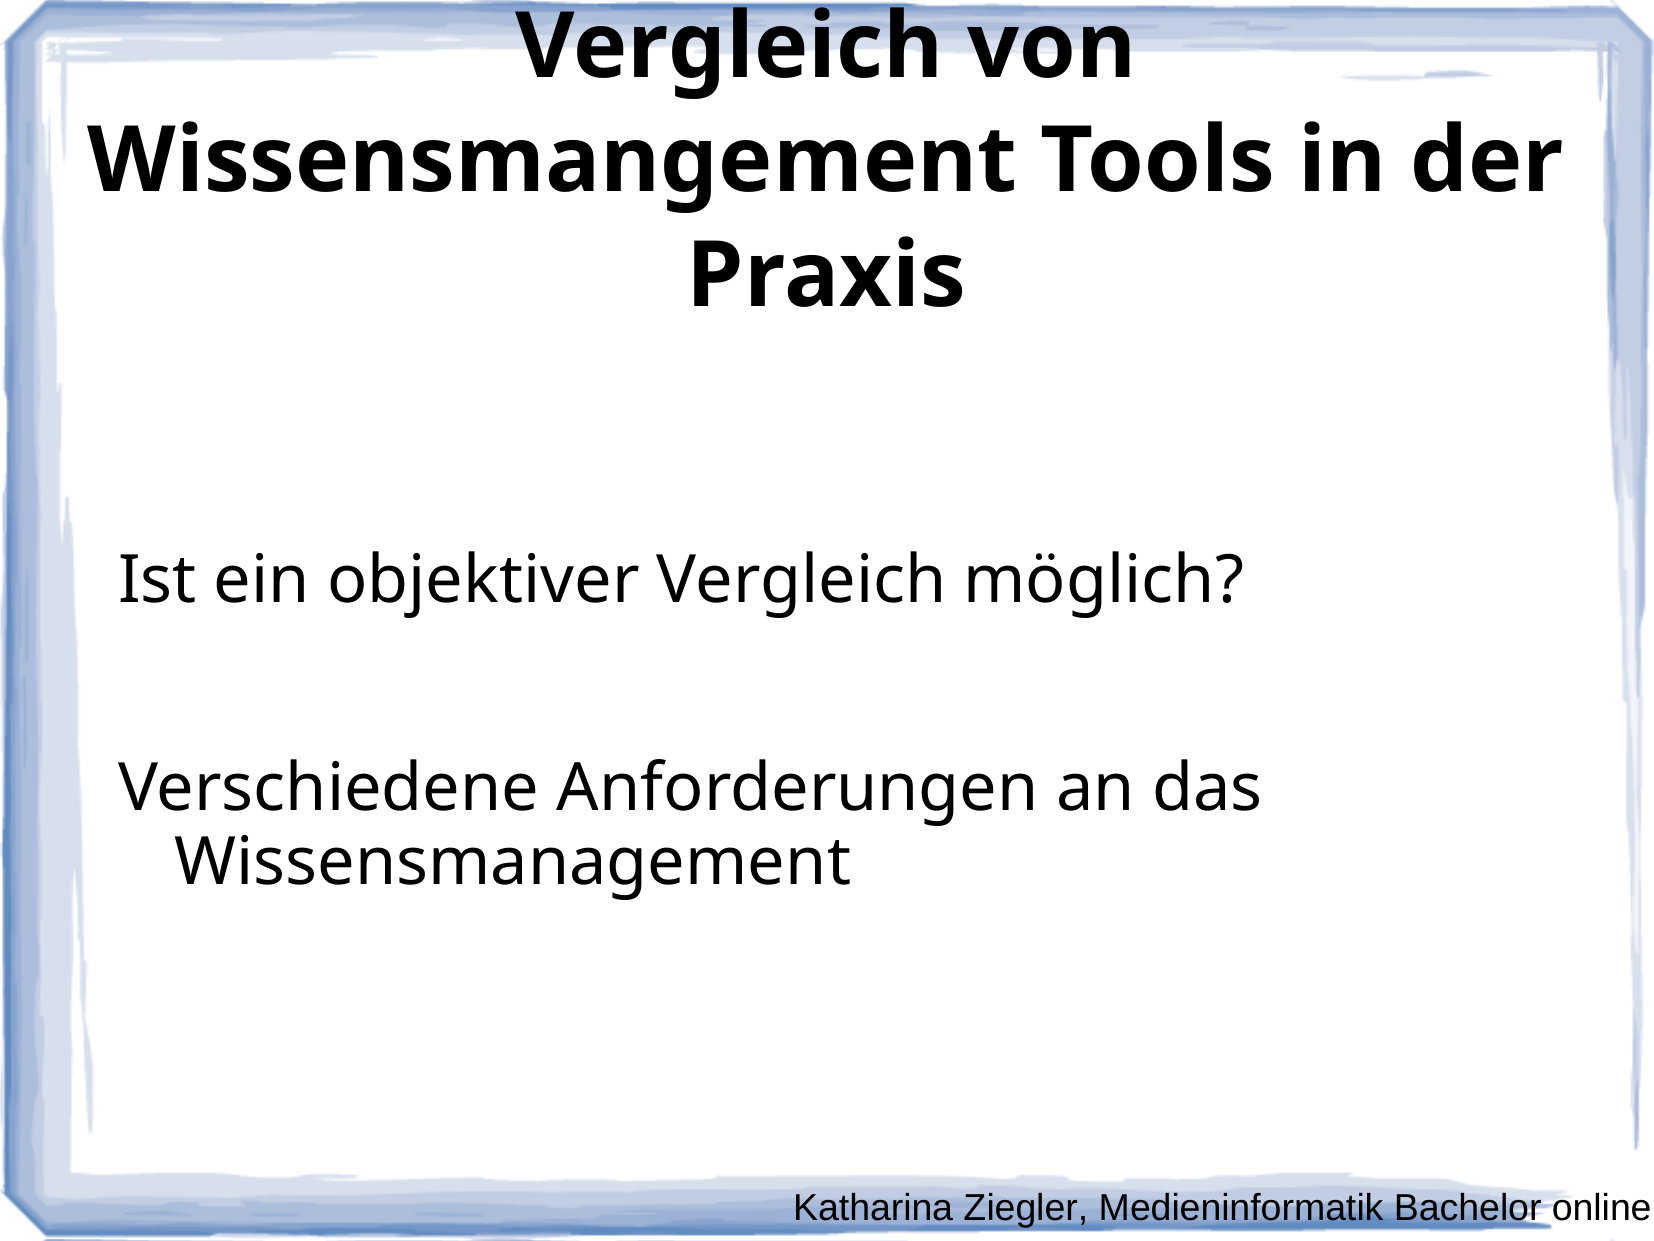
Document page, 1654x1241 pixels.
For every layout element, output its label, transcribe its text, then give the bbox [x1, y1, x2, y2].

text_box Katharina Ziegler, Medieninformatik Bachelor online [749, 1176, 1654, 1241]
title Vergleich von Wissensmangement Tools in der Praxis [82, 49, 1571, 257]
picture [0, 0, 1654, 1241]
list Ist ein objektiver Vergleich möglich? Verschiedene Anforderungen an das Wissensmanagement [118, 324, 1571, 1103]
